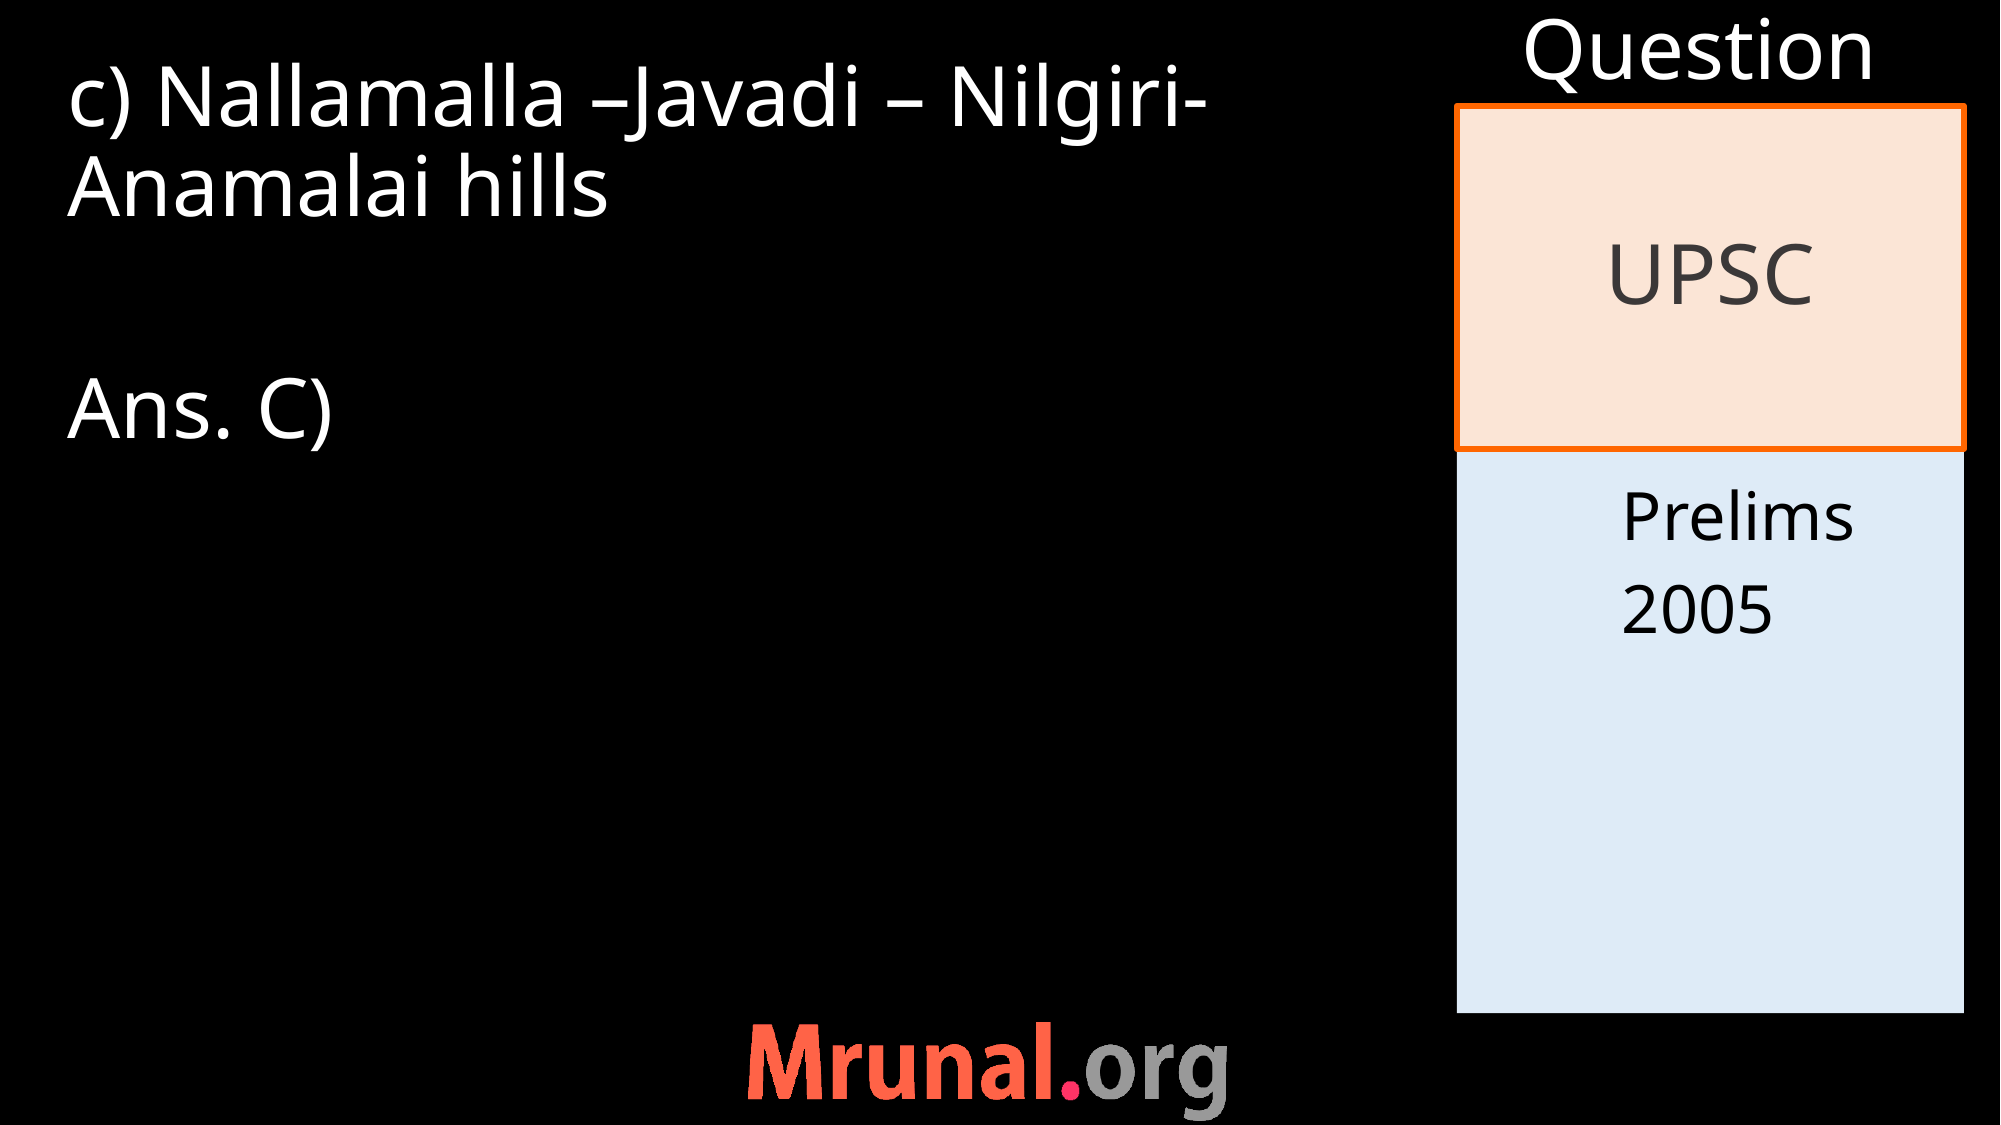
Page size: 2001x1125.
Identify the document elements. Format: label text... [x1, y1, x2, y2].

title UPSC [1456, 106, 1964, 449]
picture [741, 1014, 1230, 1125]
list Prelims 2005 [1456, 452, 1964, 1014]
list c) Nallamalla –Javadi – Nilgiri- Anamalai hills Ans. C) [52, 47, 1447, 1014]
list Question [1457, 0, 1964, 106]
